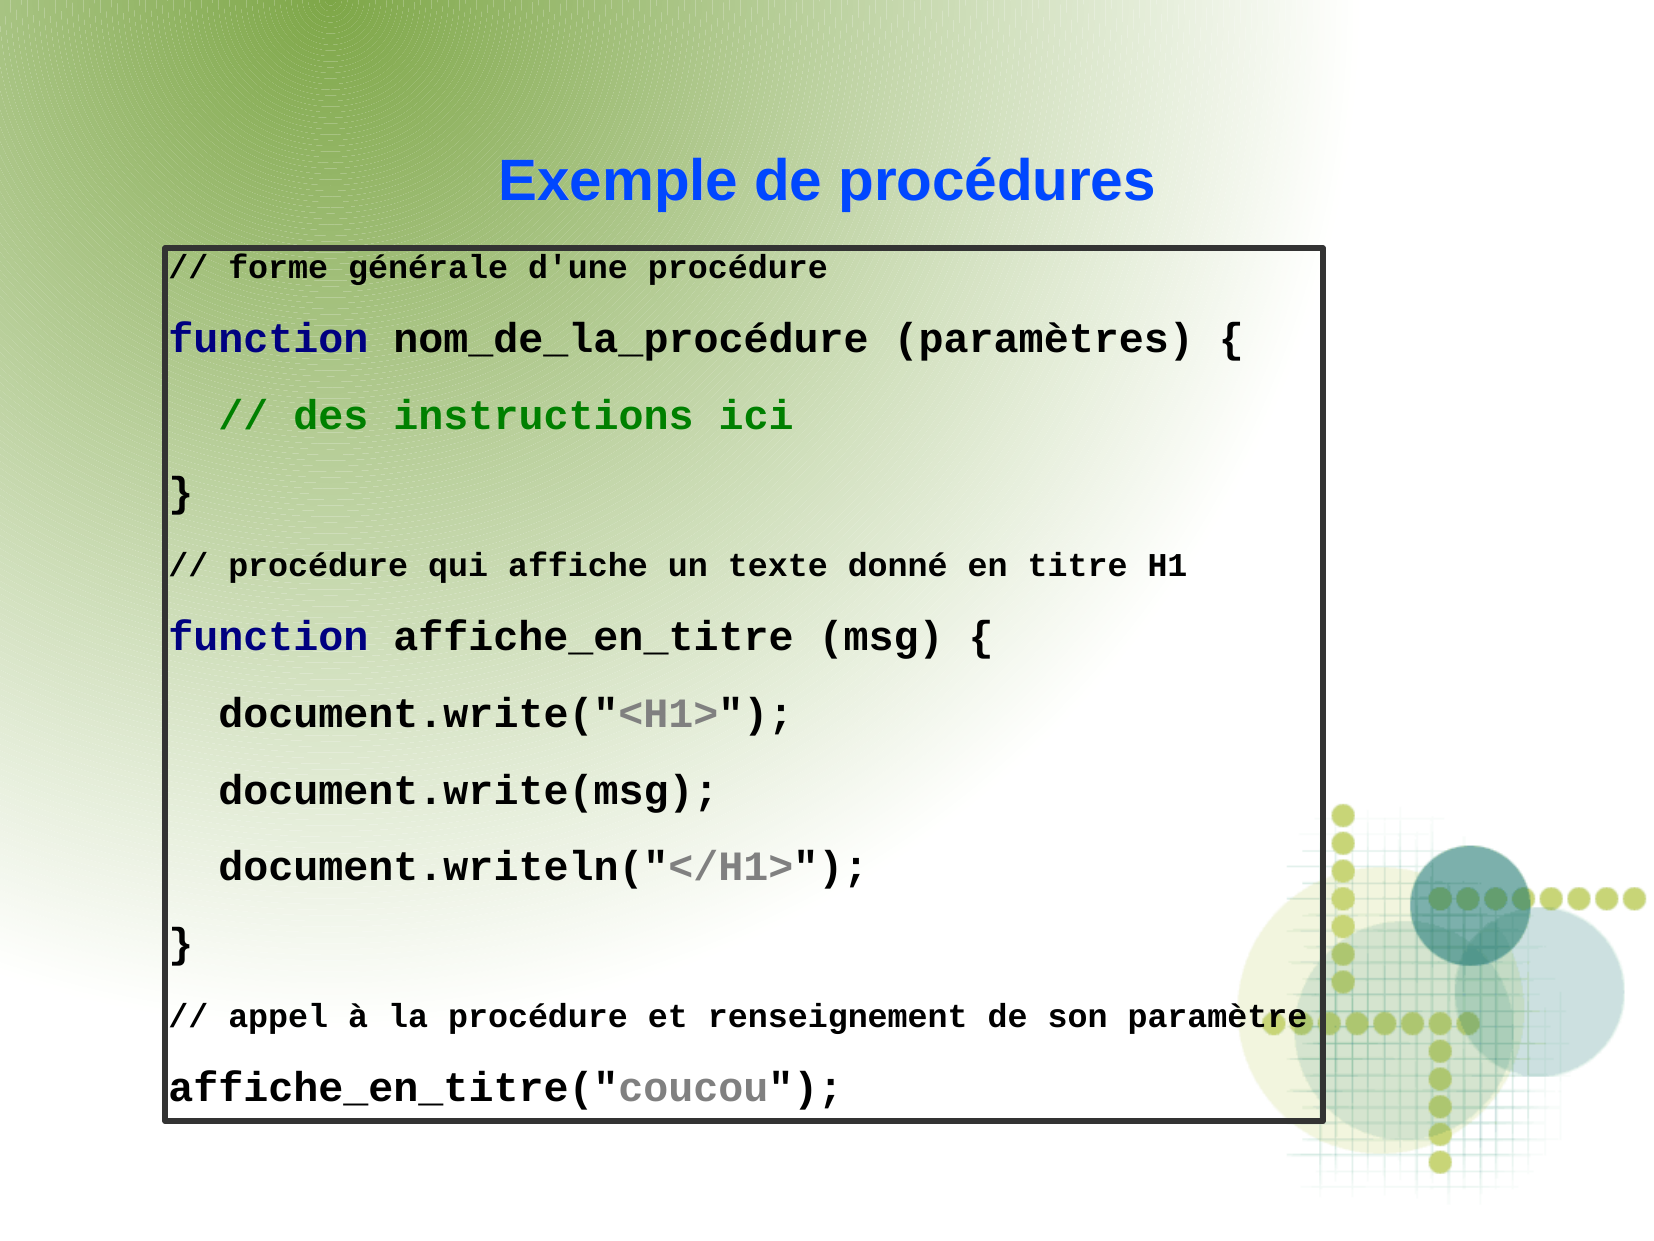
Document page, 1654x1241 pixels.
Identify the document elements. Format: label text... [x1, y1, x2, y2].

list // forme générale d'une procédure function nom_de_la_procédure (paramètres) { // des instructions ici } // procédure qui affiche un texte donné en titre H1 function affiche_en_titre (msg) { document.write("<H1>"); document.write(msg); document.writeln("</H1>"); } // appel à la procédure et renseignement de son paramètre affiche_en_titre("coucou"); [165, 248, 1323, 1122]
picture [1224, 792, 1654, 1211]
title Exemple de procédures [121, 76, 1534, 284]
